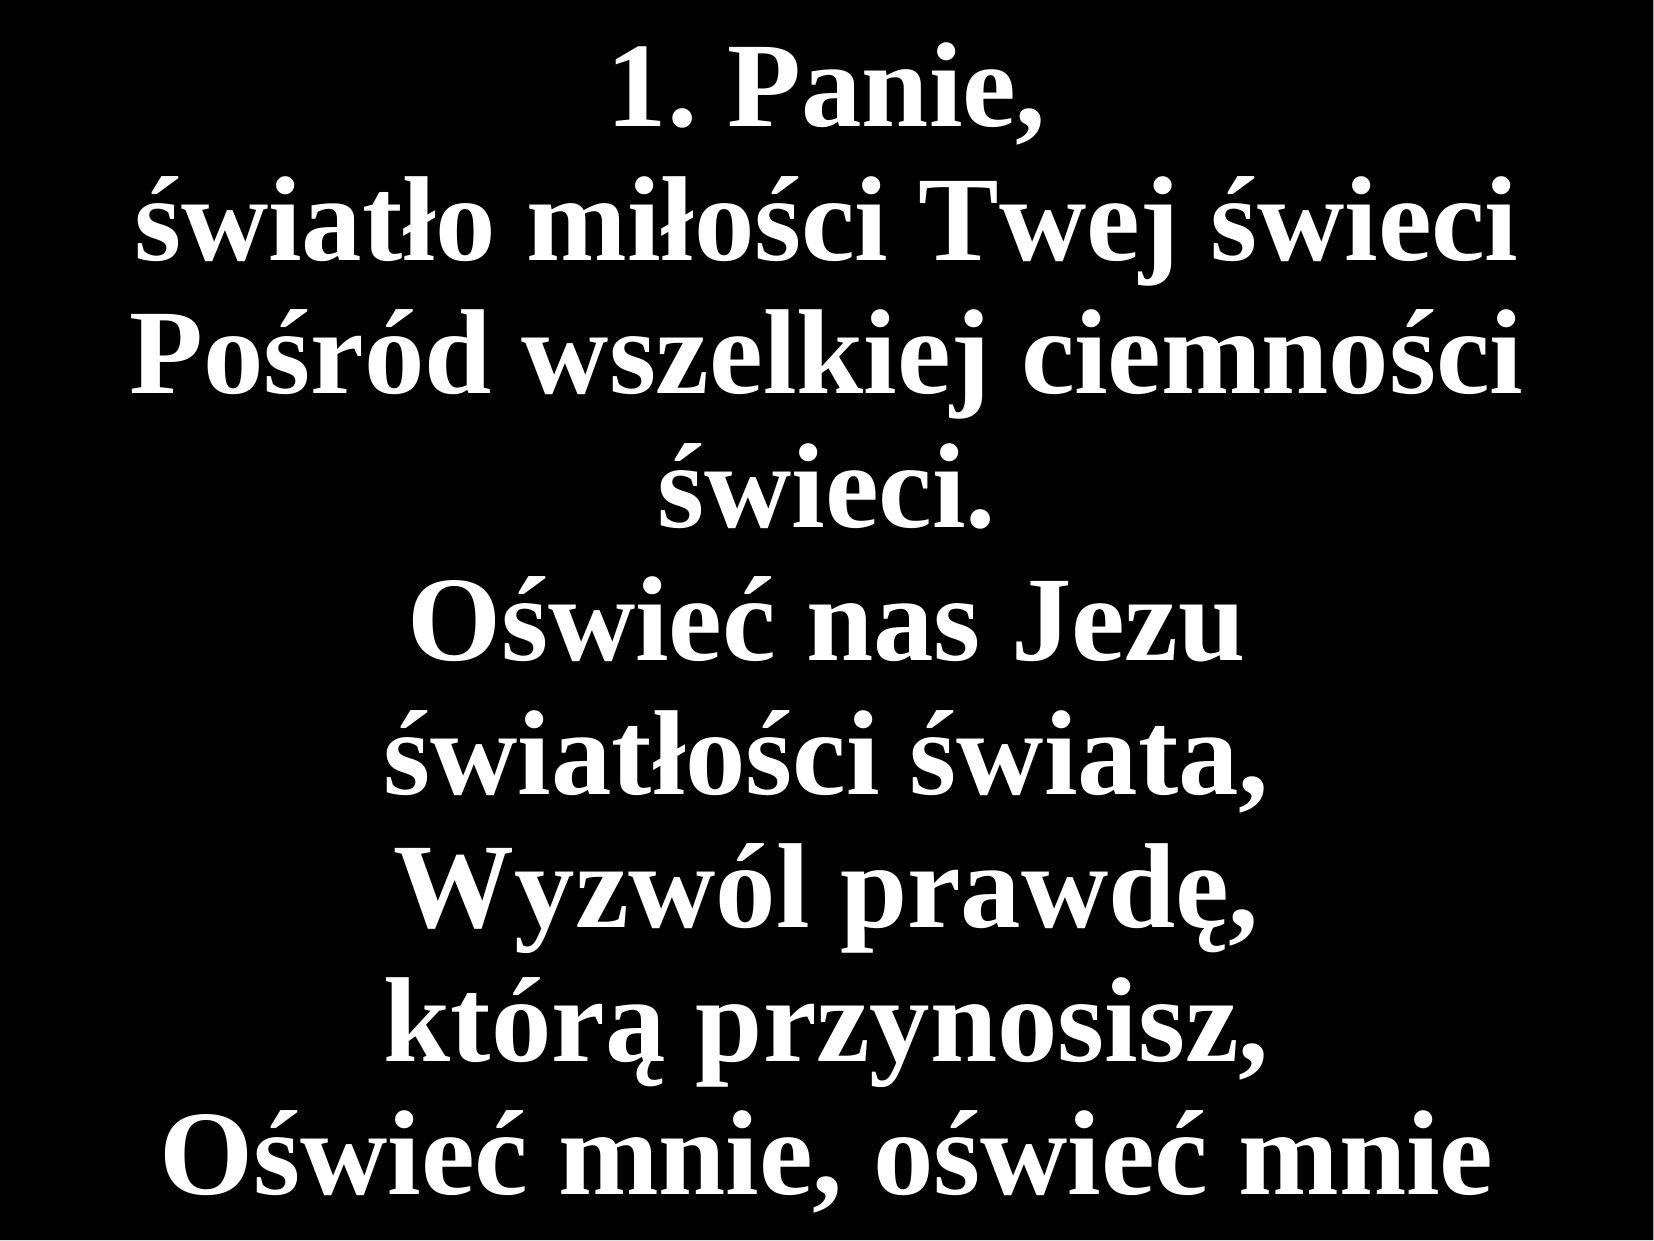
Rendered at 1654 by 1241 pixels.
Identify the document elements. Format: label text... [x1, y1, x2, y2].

title 1. Panie, światło miłości Twej świeci Pośród wszelkiej ciemności świeci. Oświeć nas Jezu światłości świata, Wyzwól prawdę, którą przynosisz, Oświeć mnie, oświeć mnie [0, 0, 1654, 1241]
